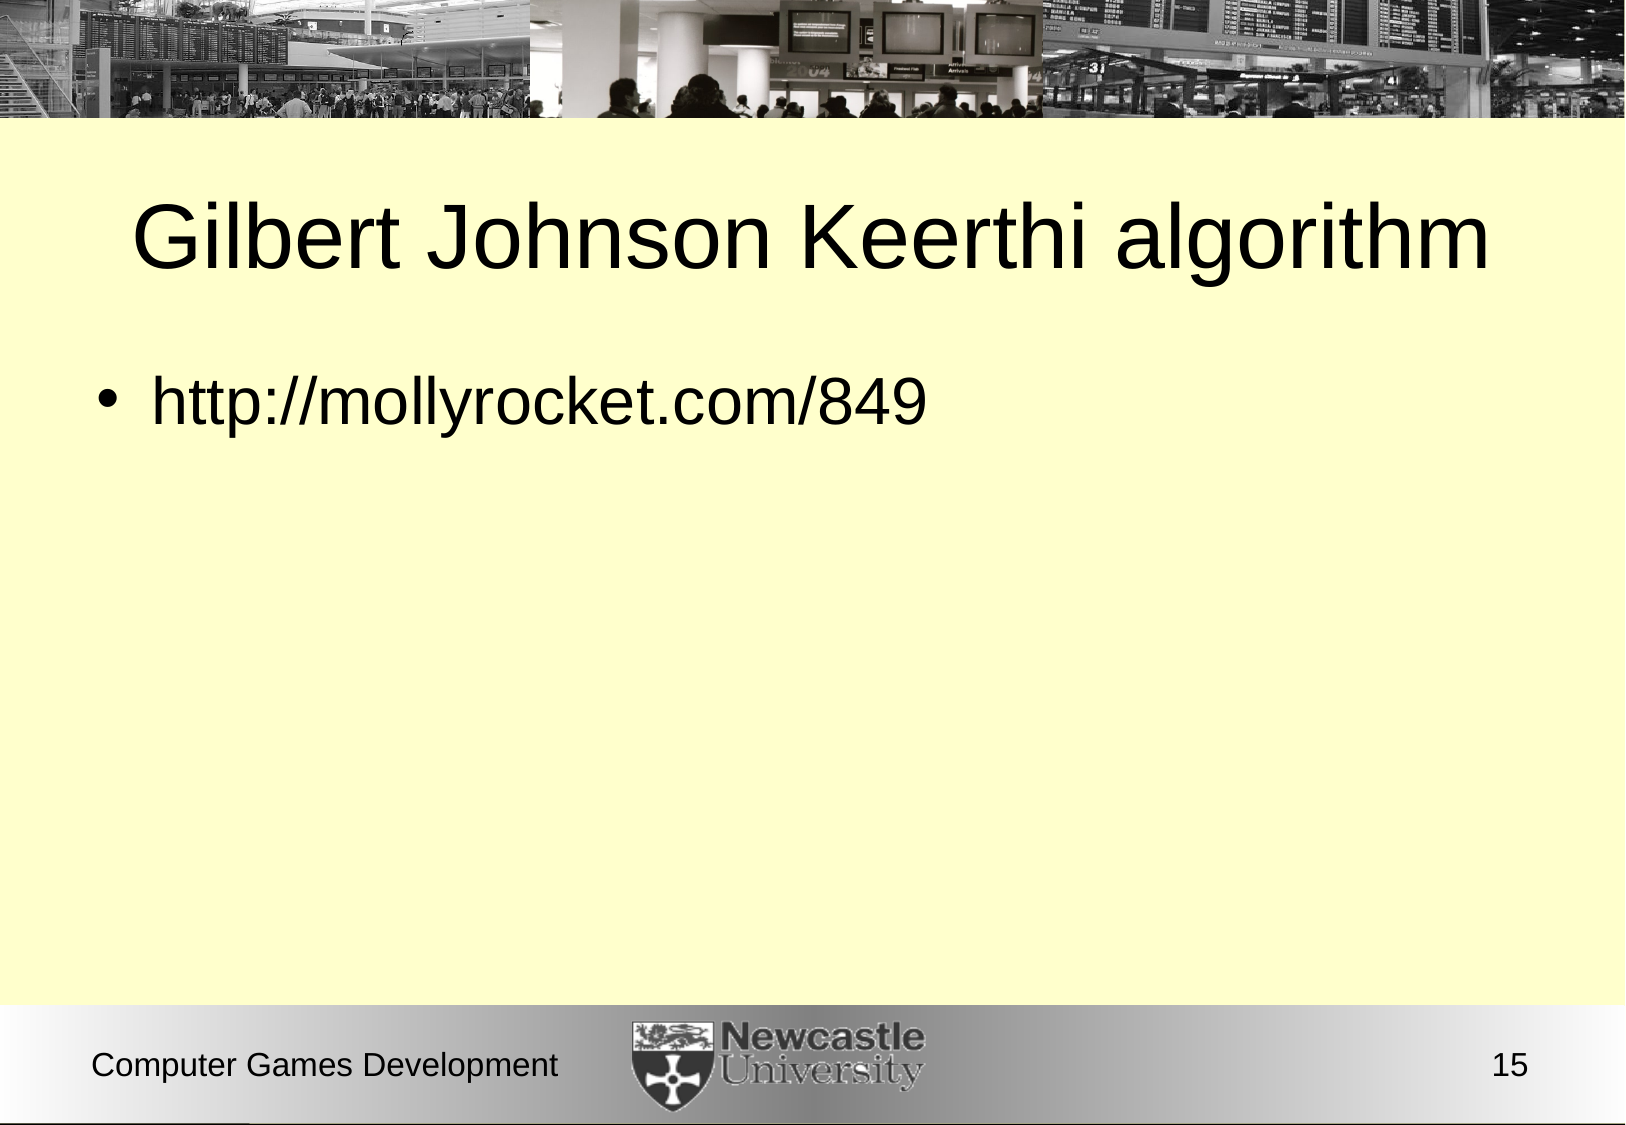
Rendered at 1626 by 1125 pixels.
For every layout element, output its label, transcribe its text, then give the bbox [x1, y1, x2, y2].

text_box http://mollyrocket.com/849 [81, 350, 1544, 984]
picture [0, 0, 1625, 118]
text_box <number> [1164, 1024, 1544, 1103]
text_box Computer Games Development [67, 1024, 583, 1103]
text_box Gilbert Johnson Keerthi algorithm [81, 130, 1544, 334]
